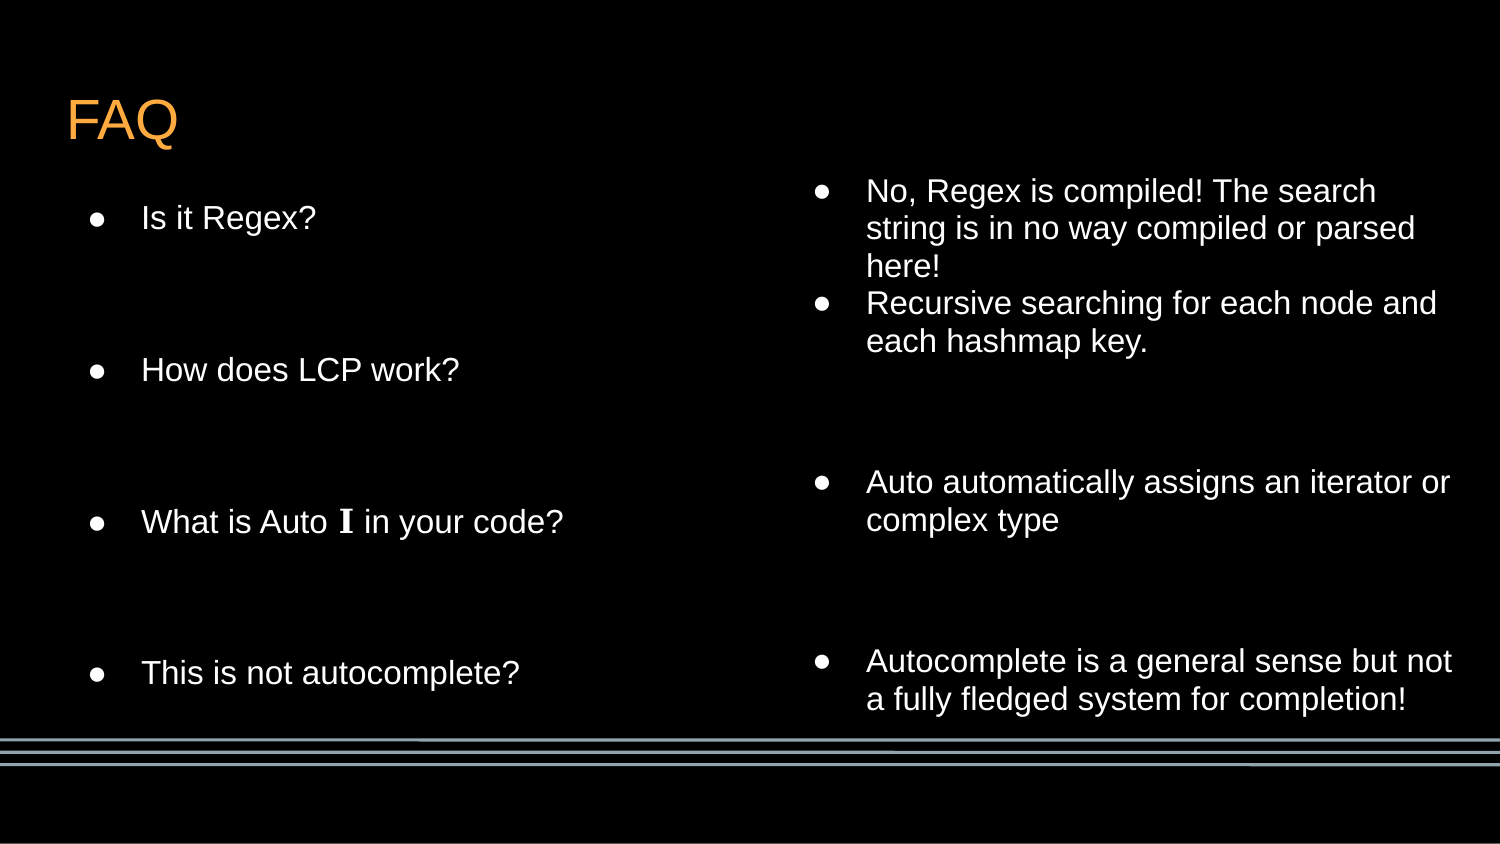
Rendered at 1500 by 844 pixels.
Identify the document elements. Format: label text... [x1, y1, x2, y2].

title FAQ [51, 72, 1449, 167]
list No, Regex is compiled! The search string is in no way compiled or parsed here! Recursive searching for each node and each hashmap key. Auto automatically assigns an iterator or complex type Autocomplete is a general sense but not a fully fledged system for completion! [776, 157, 1482, 687]
list Is it Regex? How does LCP work? What is Auto 𝚰 in your code? This is not autocomplete? [51, 179, 757, 708]
